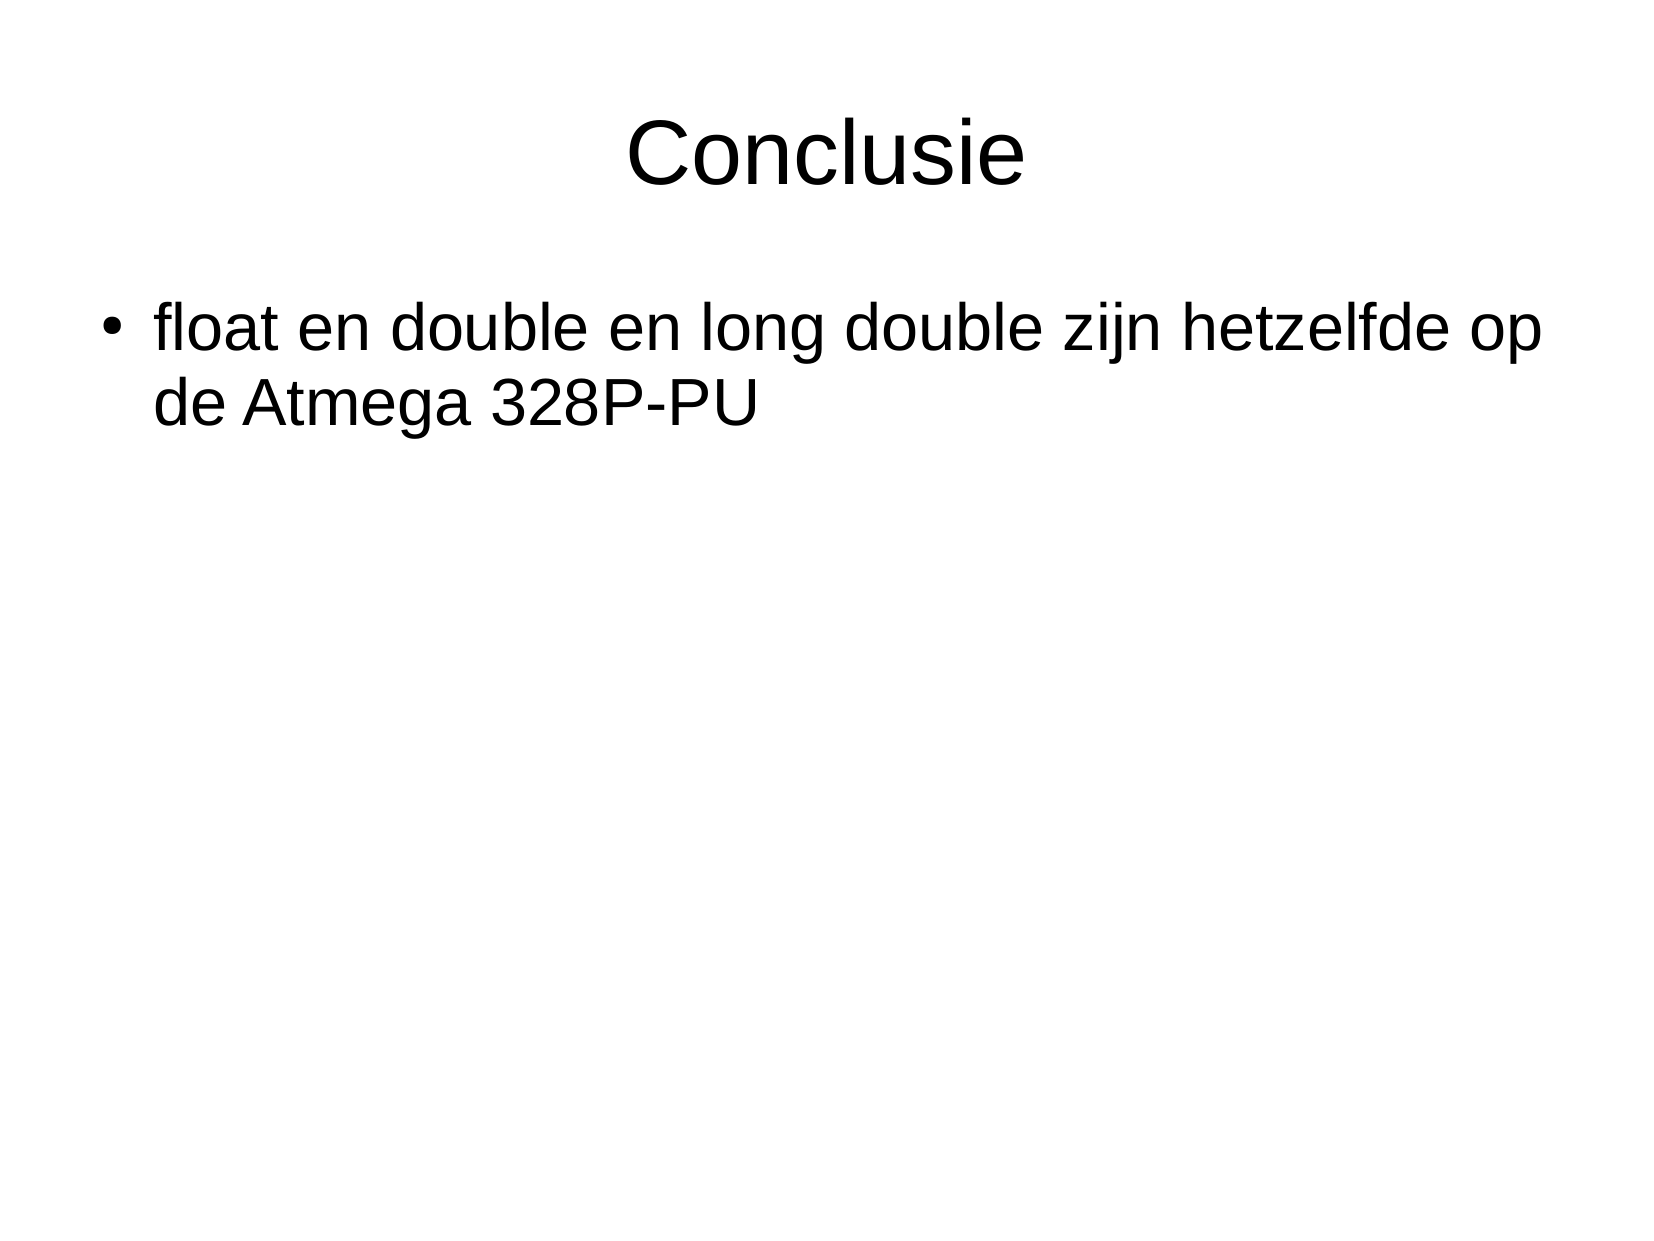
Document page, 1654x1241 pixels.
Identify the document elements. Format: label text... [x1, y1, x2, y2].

title Conclusie [82, 49, 1571, 257]
list float en double en long double zijn hetzelfde op de Atmega 328P-PU [82, 290, 1571, 1010]
